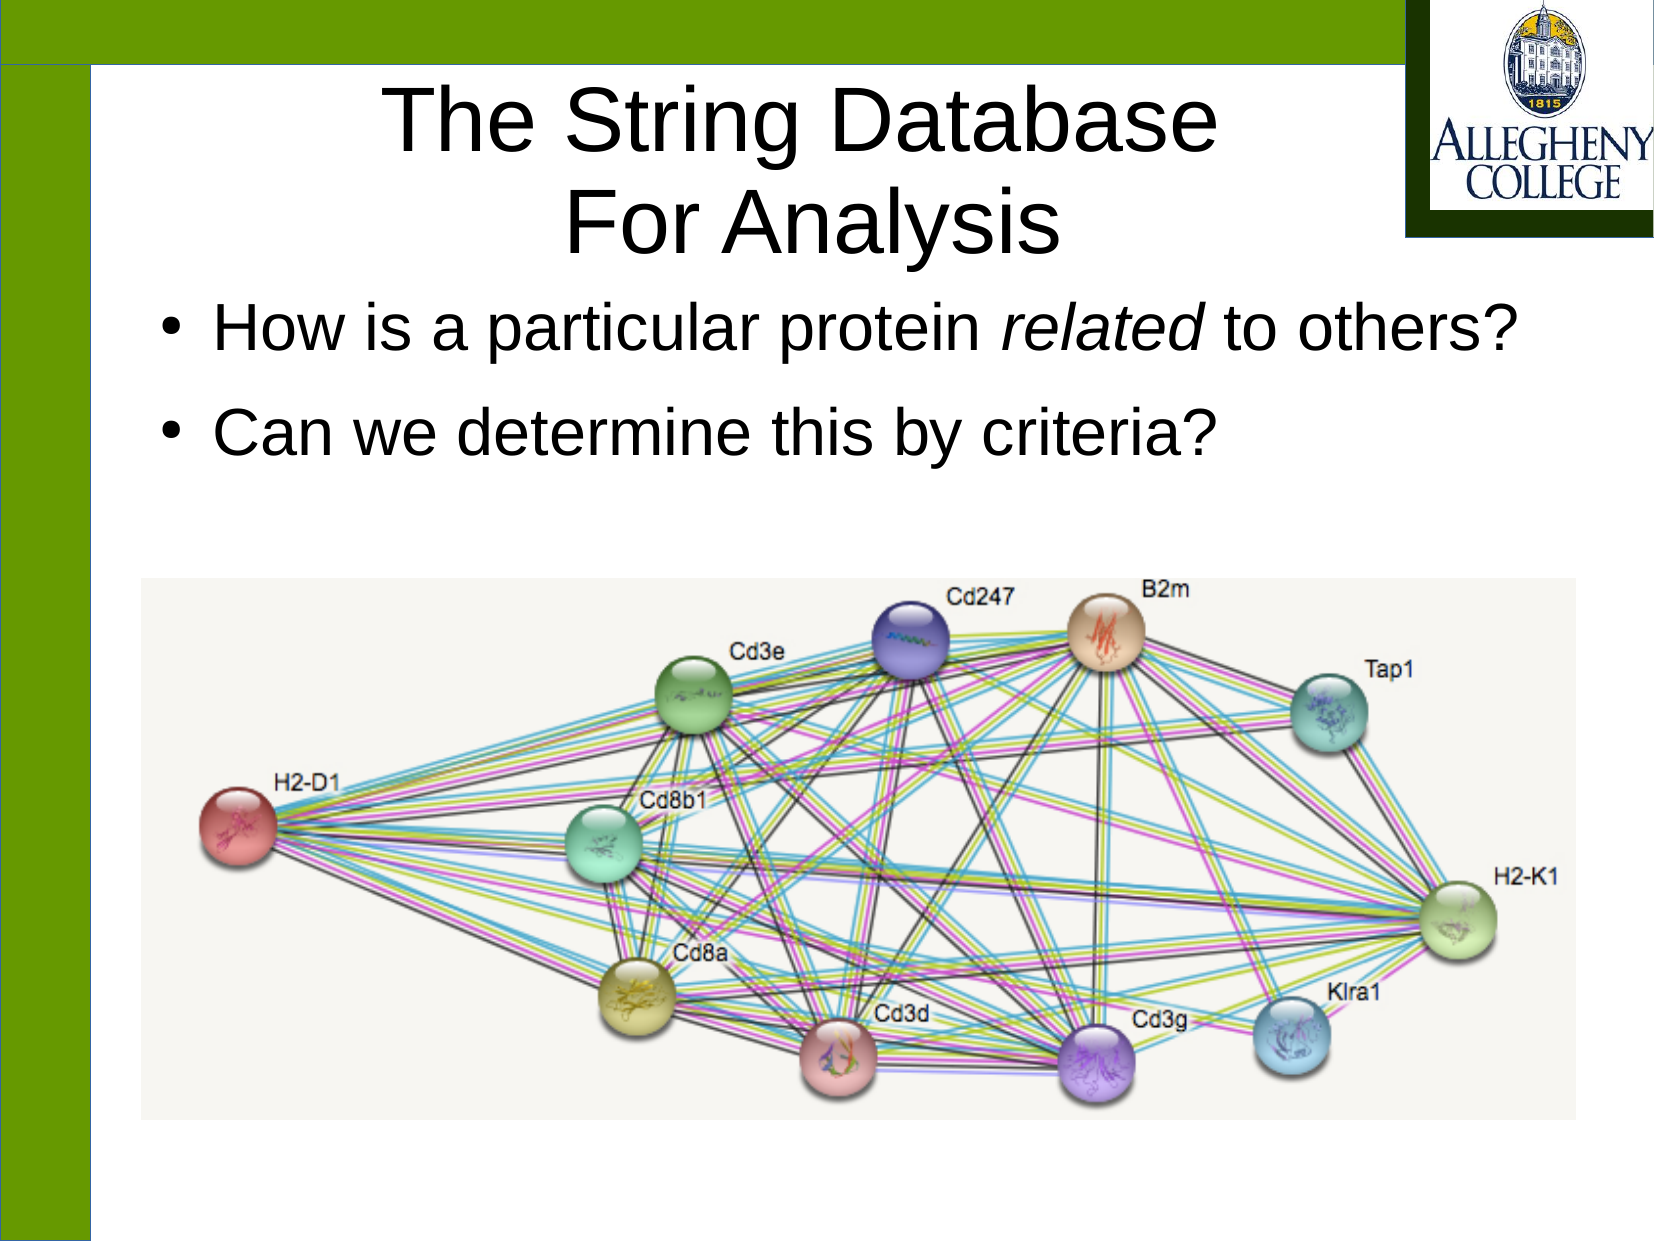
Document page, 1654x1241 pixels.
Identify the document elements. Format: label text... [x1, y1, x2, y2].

text_box [0, 0, 1430, 1241]
picture [141, 578, 1576, 1120]
text_box [1515, 210, 1654, 238]
title The String Database For Analysis [112, 67, 1515, 275]
list How is a particular protein related to others? Can we determine this by criteria? [141, 290, 1630, 1010]
picture [1430, 0, 1654, 210]
